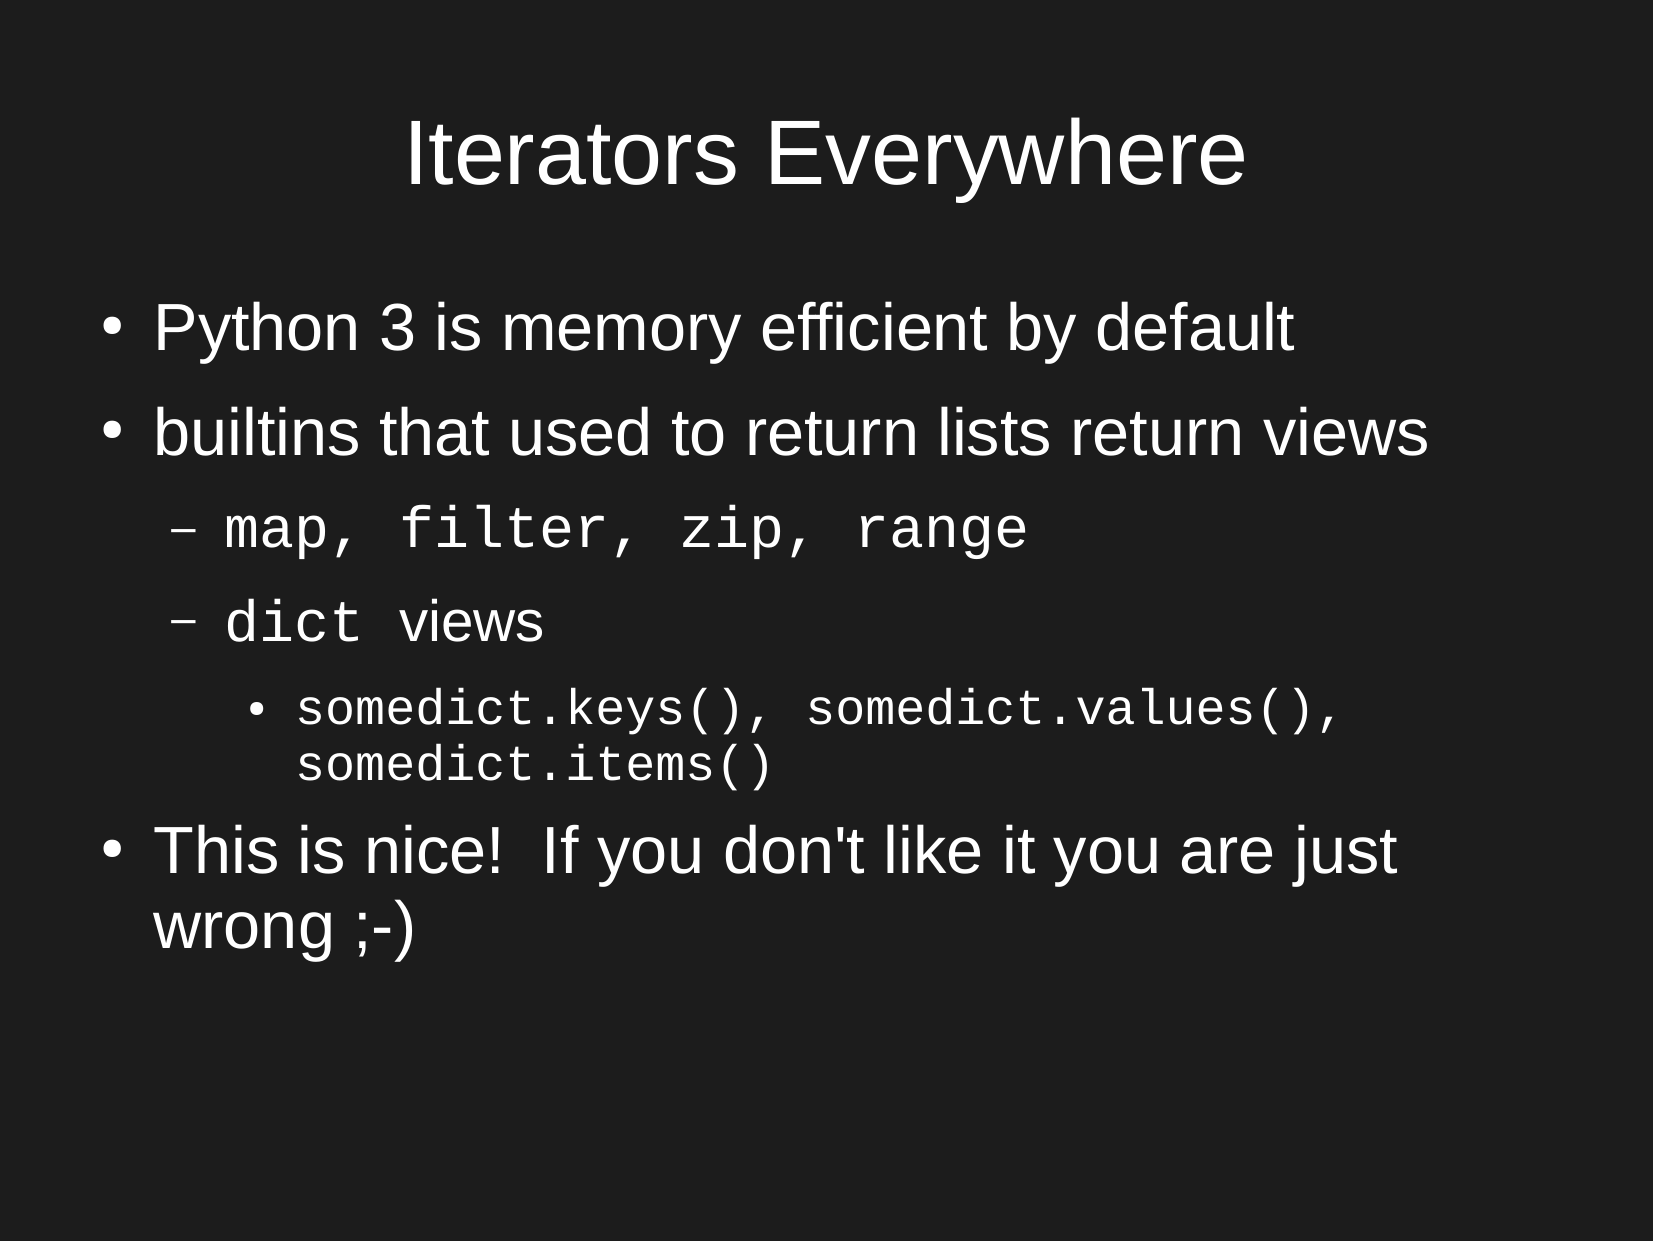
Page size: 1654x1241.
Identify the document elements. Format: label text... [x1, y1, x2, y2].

title Iterators Everywhere [82, 49, 1571, 257]
list Python 3 is memory efficient by default builtins that used to return lists return views map, filter, zip, range dict views somedict.keys(), somedict.values(), somedict.items() This is nice! If you don't like it you are just wrong ;-) [82, 290, 1571, 1010]
